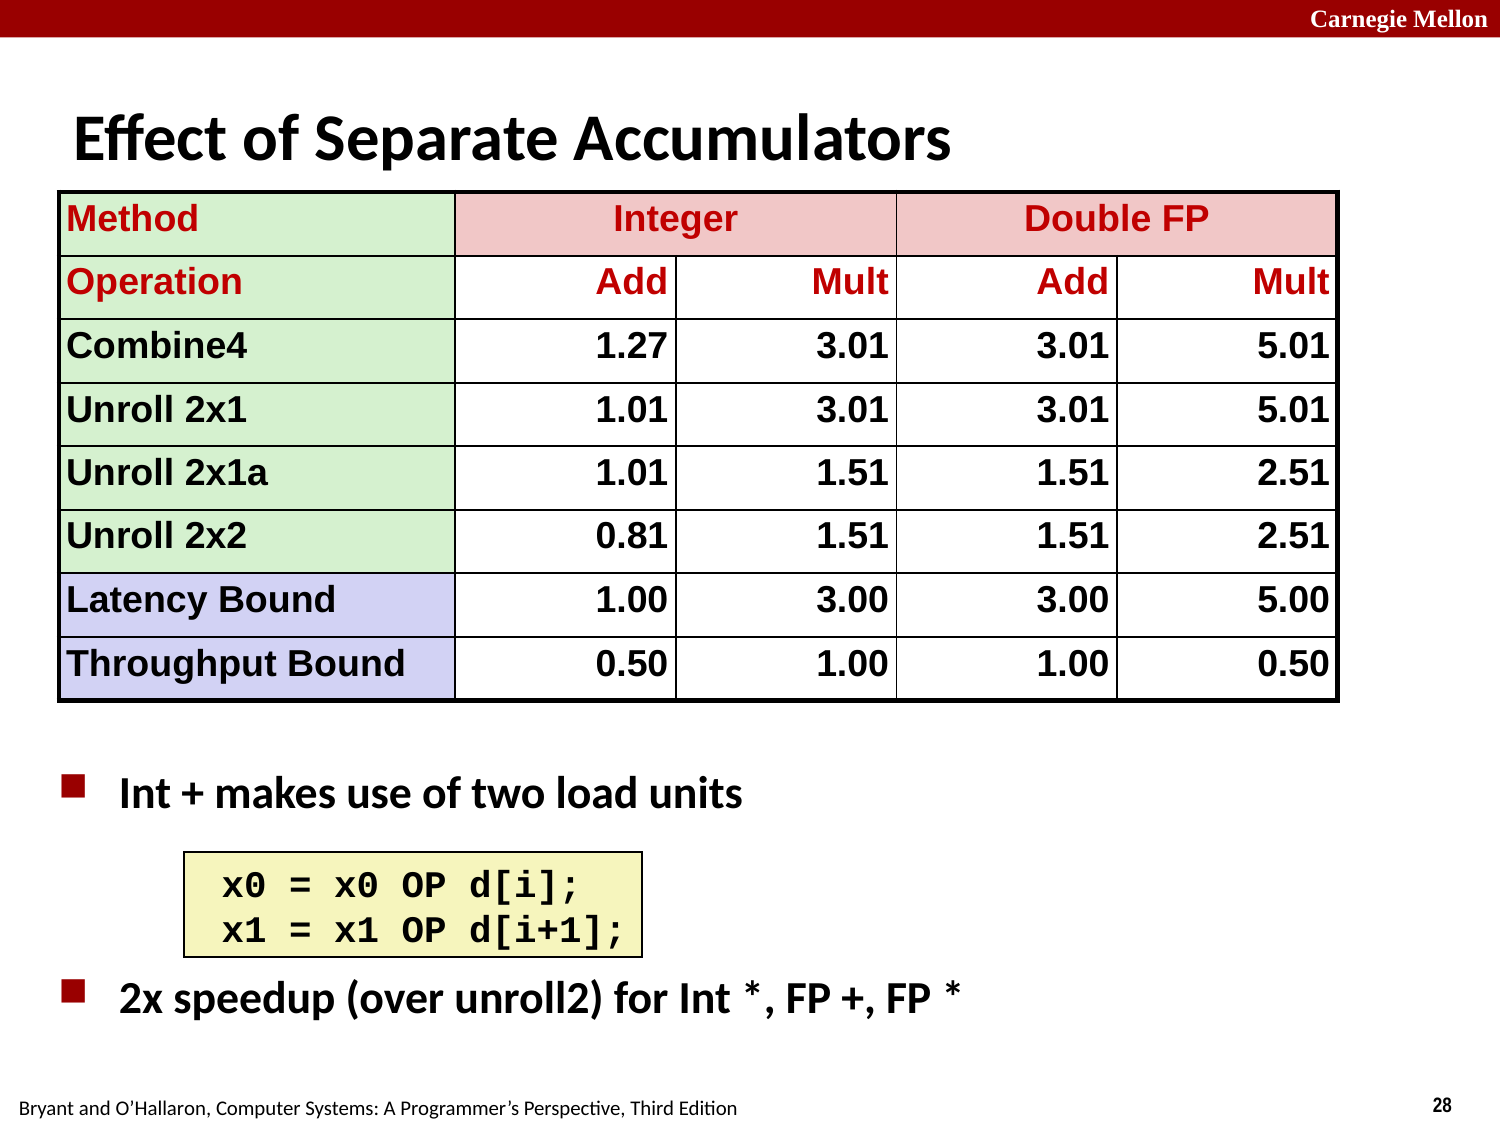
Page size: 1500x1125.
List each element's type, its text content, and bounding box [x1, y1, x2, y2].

table_cell Add [456, 257, 675, 318]
table_cell Unroll 2x2 [61, 511, 454, 572]
table_cell Latency Bound [61, 574, 454, 636]
list Int + makes use of two load units 2x speedup (over unroll2) for Int *, FP +, FP * [47, 755, 1411, 1063]
title Effect of Separate Accumulators [58, 71, 1304, 190]
table_cell Mult [1118, 257, 1335, 318]
table_cell 5.01 [1118, 320, 1335, 382]
table_cell 2.51 [1118, 447, 1335, 509]
table_cell 0.50 [1118, 638, 1335, 698]
table_header Method [61, 194, 454, 255]
table_cell Operation [61, 257, 454, 318]
table_cell 2.51 [1118, 511, 1335, 572]
text_box x0 = x0 OP d[i]; x1 = x1 OP d[i+1]; [184, 852, 642, 957]
table_cell Mult [677, 257, 896, 318]
table_cell 3.01 [677, 384, 896, 445]
table_cell 1.01 [456, 447, 675, 509]
table_cell 0.50 [456, 638, 675, 698]
table_cell Throughput Bound [61, 638, 454, 698]
table_cell 1.51 [897, 447, 1116, 509]
table_cell 5.00 [1118, 574, 1335, 636]
table_cell 3.01 [897, 384, 1116, 445]
table_cell 1.00 [677, 638, 896, 698]
table_cell 3.00 [897, 574, 1116, 636]
table_cell Unroll 2x1a [61, 447, 454, 509]
table_header Integer [456, 194, 896, 255]
table_cell 1.00 [897, 638, 1116, 698]
table_cell 3.01 [897, 320, 1116, 382]
table_cell 3.00 [677, 574, 896, 636]
table_cell 5.01 [1118, 384, 1335, 445]
table_cell Add [897, 257, 1116, 318]
table_cell 1.51 [677, 447, 896, 509]
table_cell Combine4 [61, 320, 454, 382]
table_cell 3.01 [677, 320, 896, 382]
table_cell 0.81 [456, 511, 675, 572]
table_cell 1.51 [677, 511, 896, 572]
table_header Double FP [897, 194, 1335, 255]
table_cell 1.27 [456, 320, 675, 382]
table_cell 1.01 [456, 384, 675, 445]
table_cell 1.51 [897, 511, 1116, 572]
table_cell 1.00 [456, 574, 675, 636]
table_cell Unroll 2x1 [61, 384, 454, 445]
